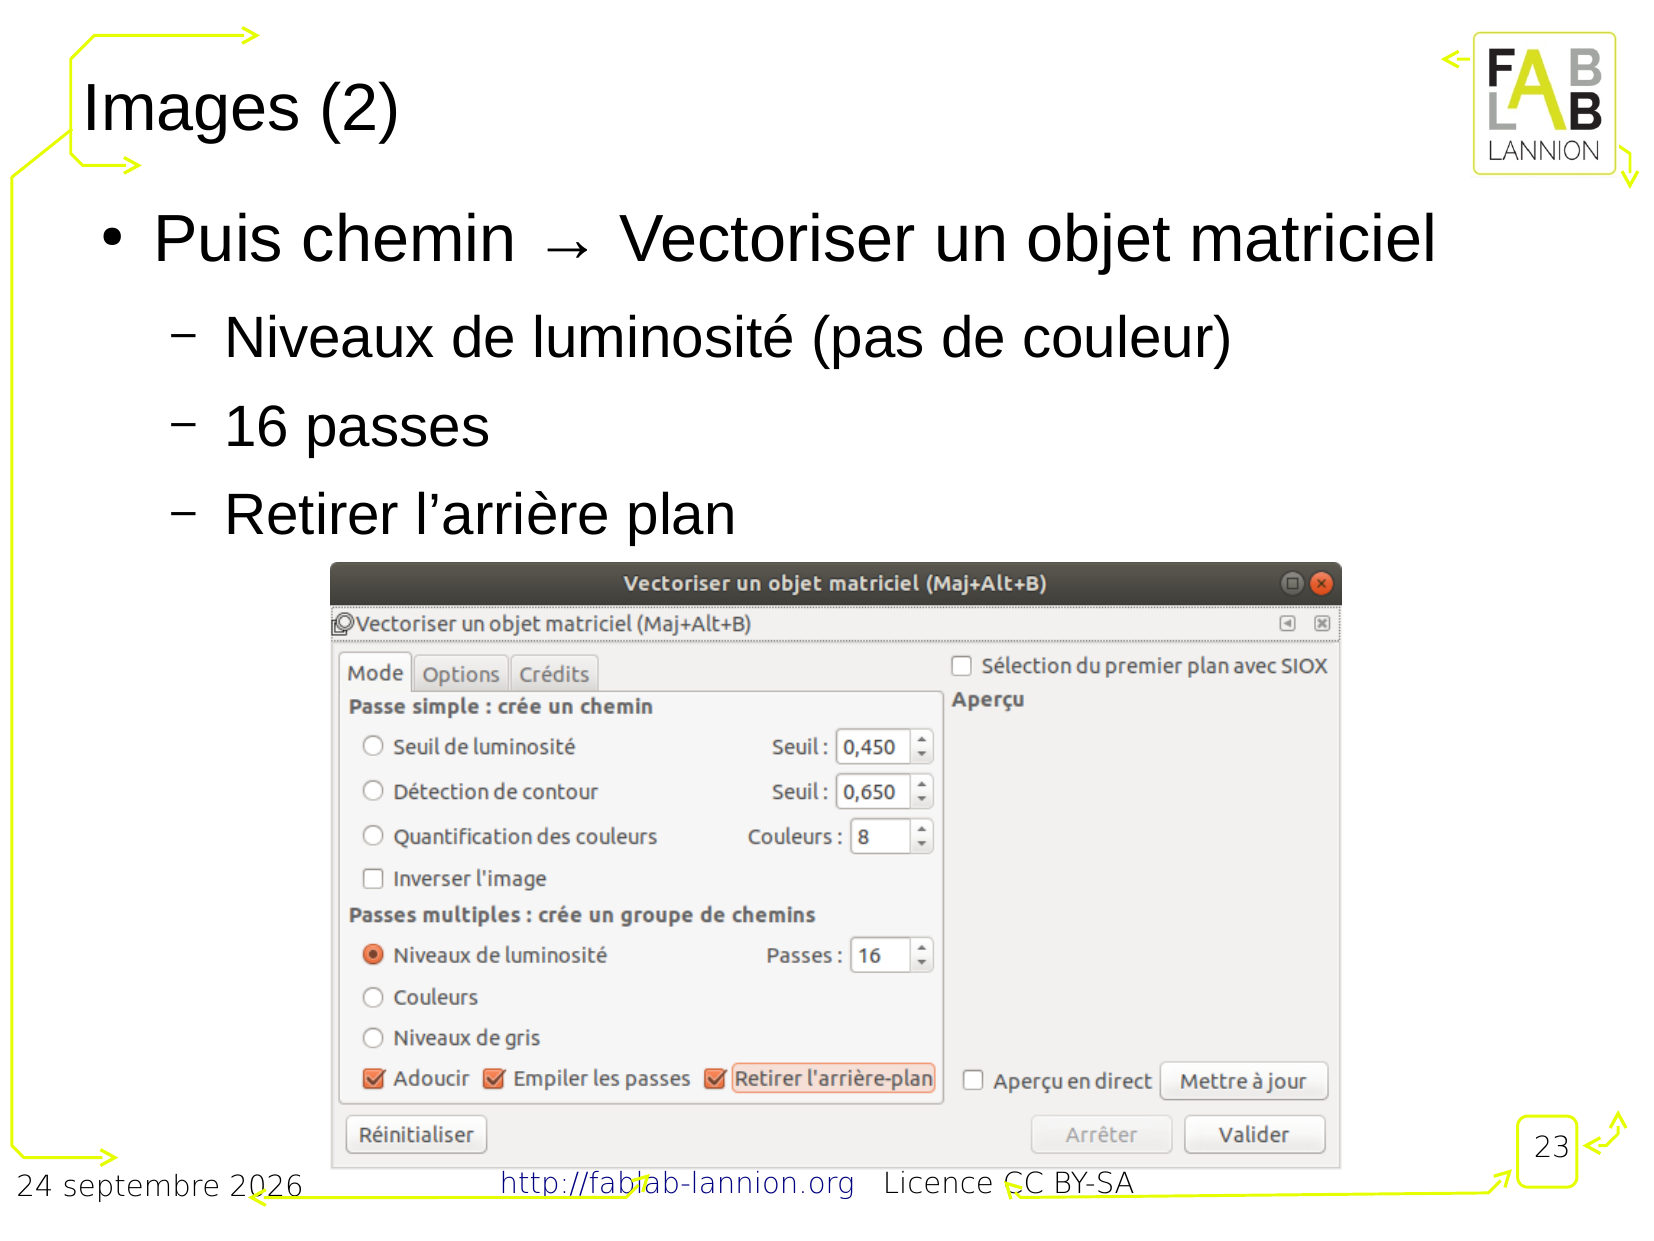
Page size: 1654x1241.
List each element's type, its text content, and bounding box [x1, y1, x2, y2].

list Puis chemin → Vectoriser un objet matriciel Niveaux de luminosité (pas de couleur) 16 passes Retirer l’arrière plan [82, 200, 1571, 921]
picture [1470, 29, 1619, 178]
picture [330, 562, 1342, 1170]
title Images (2) [82, 49, 1441, 166]
